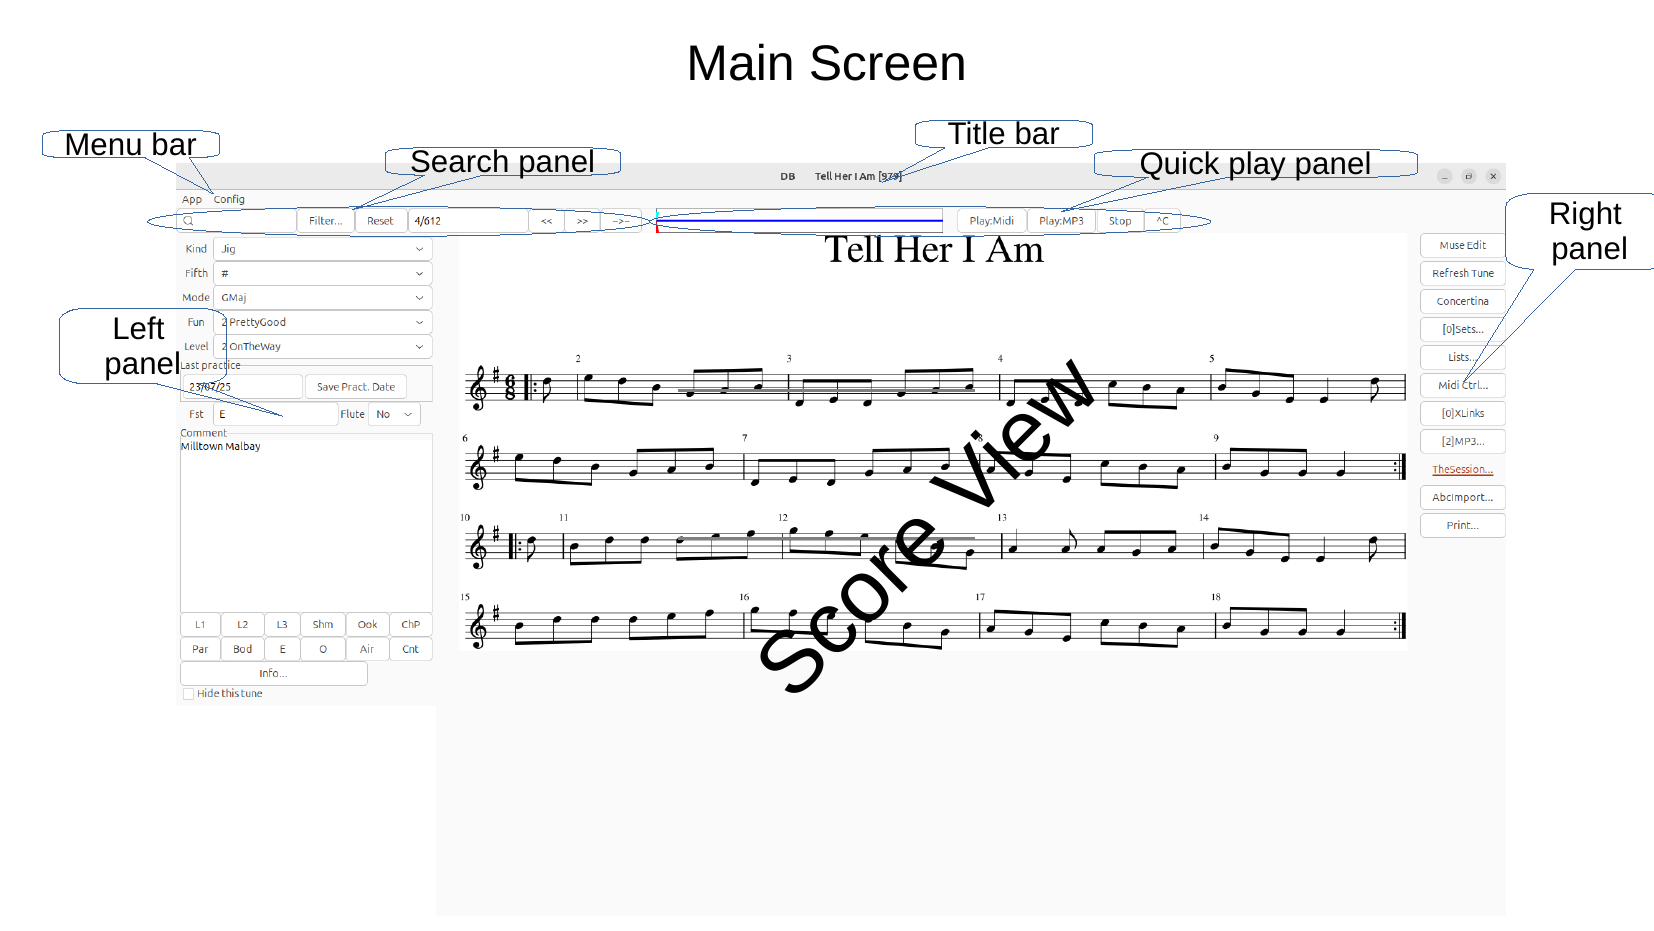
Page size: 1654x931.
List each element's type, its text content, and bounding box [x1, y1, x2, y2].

text_box Left panel [59, 308, 283, 417]
text_box Menu bar [42, 130, 220, 194]
text_box Quick play panel [1061, 149, 1418, 212]
picture [371, 163, 1143, 220]
text_box Right panel [1463, 193, 1654, 382]
text_box Score View [720, 235, 1288, 802]
picture [176, 163, 1506, 916]
text_box Search panel [352, 147, 621, 210]
text_box Title bar [882, 120, 1093, 183]
title Main Screen [82, 34, 1571, 91]
text_box [147, 206, 1211, 237]
picture [176, 163, 420, 214]
